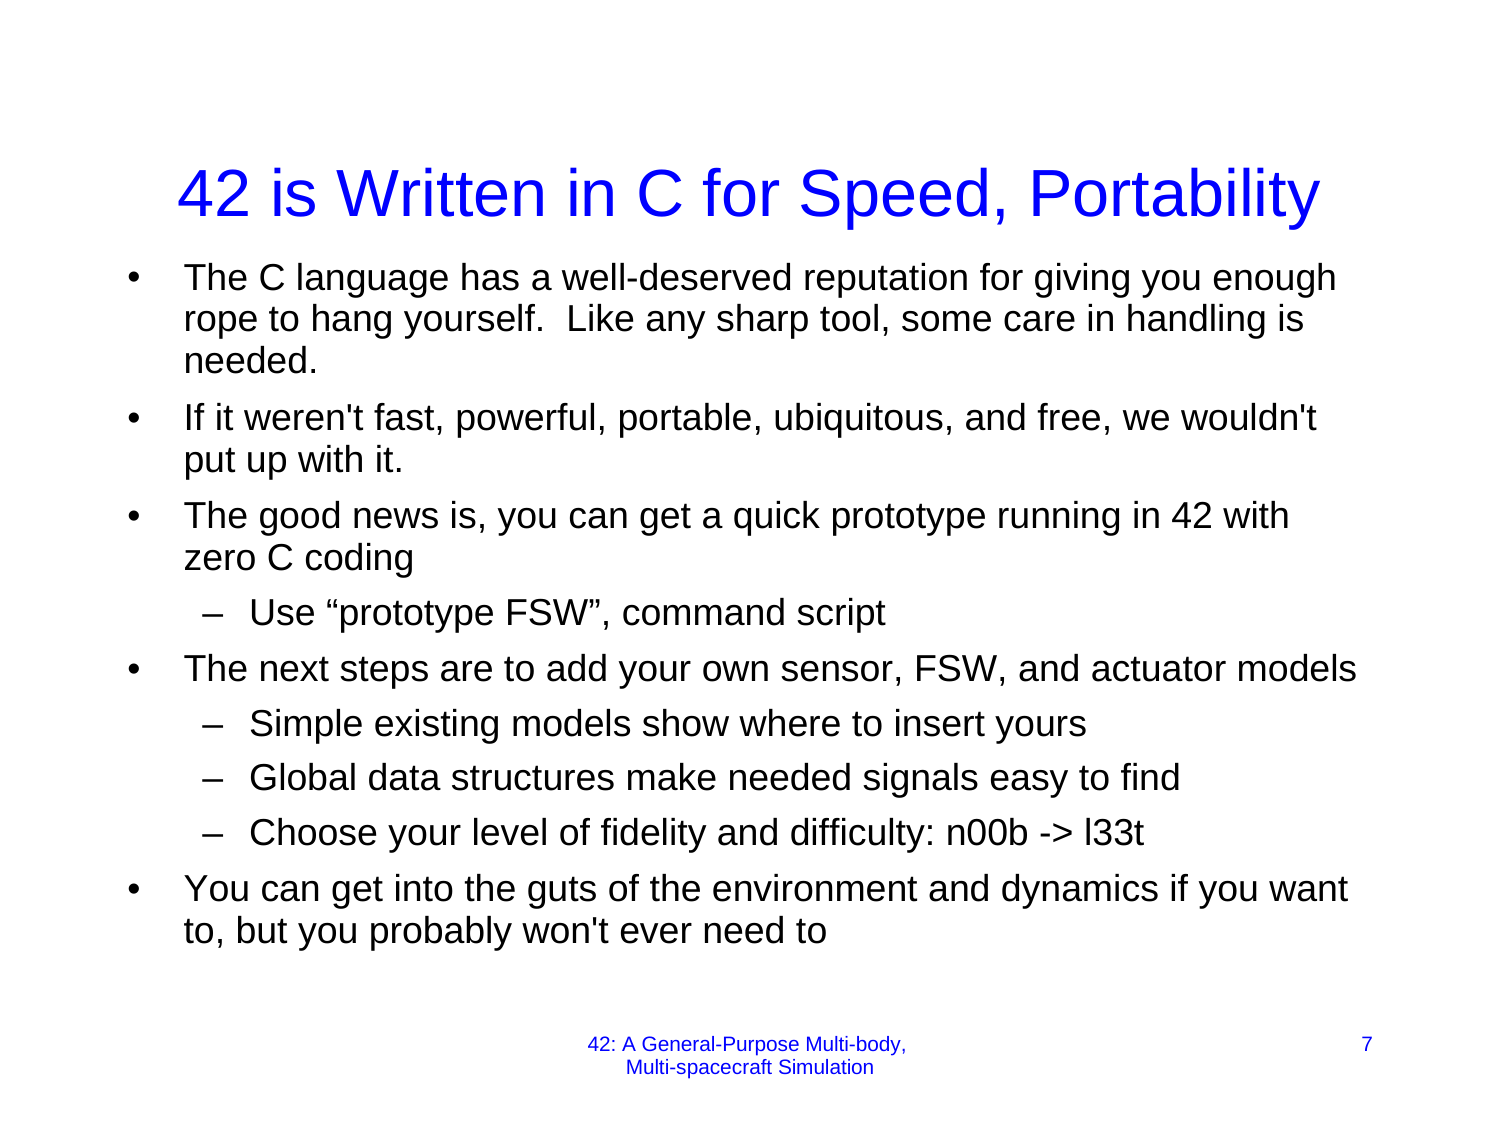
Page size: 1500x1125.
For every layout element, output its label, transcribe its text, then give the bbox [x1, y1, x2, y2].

title 42 is Written in C for Speed, Portability [112, 99, 1388, 248]
list The C language has a well-deserved reputation for giving you enough rope to hang yourself. Like any sharp tool, some care in handling is needed. If it weren't fast, powerful, portable, ubiquitous, and free, we wouldn't put up with it. The good news is, you can get a quick prototype running in 42 with zero C coding Use “prototype FSW”, command script The next steps are to add your own sensor, FSW, and actuator models Simple existing models show where to insert yours Global data structures make needed signals easy to find Choose your level of fidelity and difficulty: n00b -> l33t You can get into the guts of the environment and dynamics if you want to, but you probably won't ever need to [112, 248, 1388, 991]
